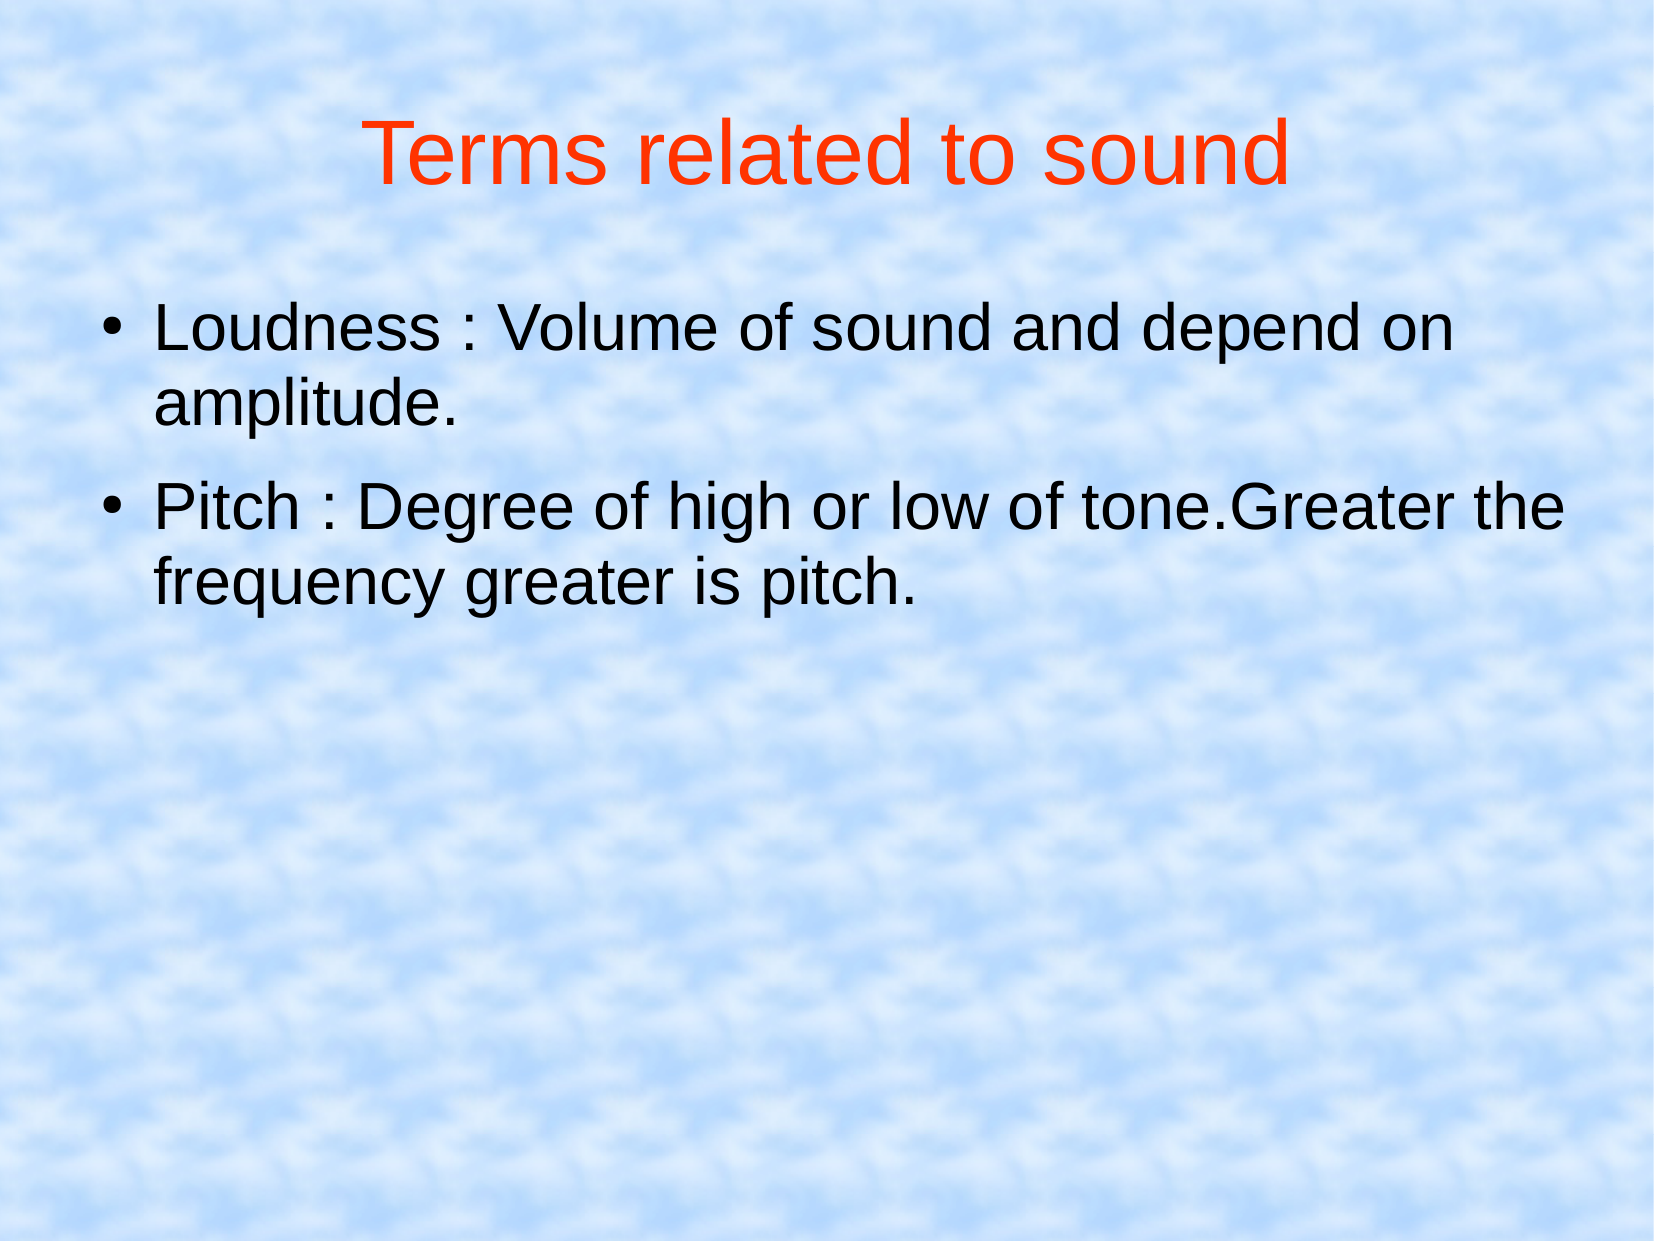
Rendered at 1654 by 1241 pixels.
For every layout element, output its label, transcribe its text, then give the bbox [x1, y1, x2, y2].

title Terms related to sound [82, 49, 1571, 257]
picture [0, 0, 1654, 1241]
list Loudness : Volume of sound and depend on amplitude. Pitch : Degree of high or low of tone.Greater the frequency greater is pitch. [82, 290, 1571, 1010]
